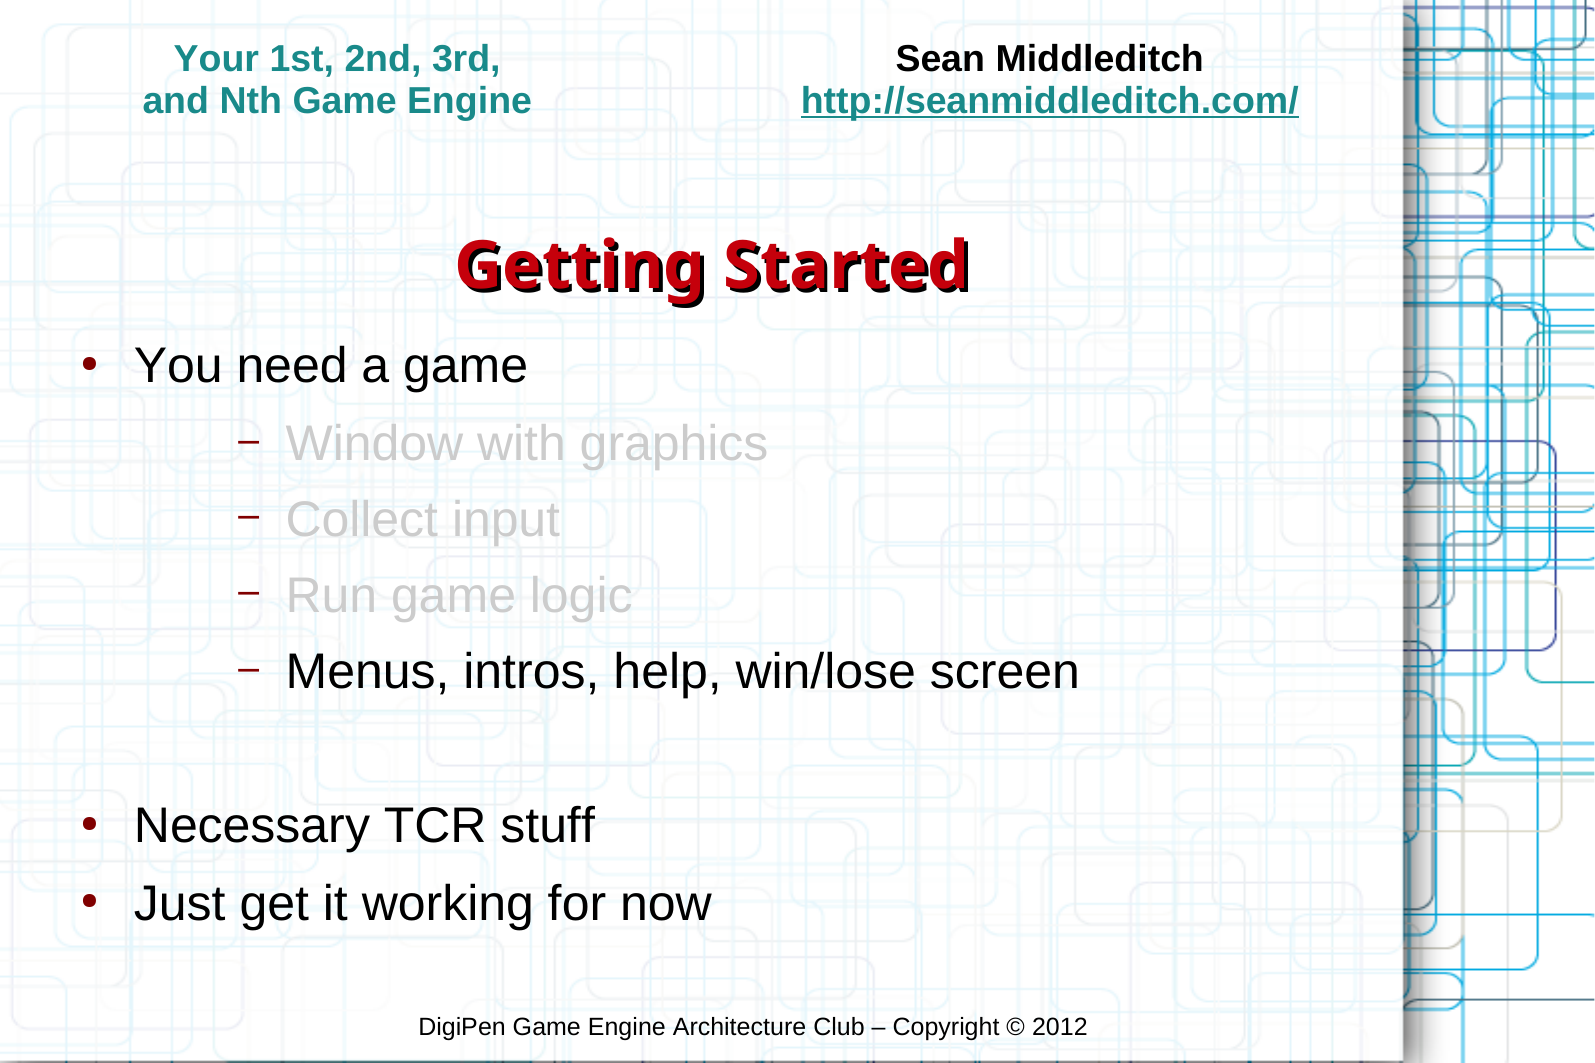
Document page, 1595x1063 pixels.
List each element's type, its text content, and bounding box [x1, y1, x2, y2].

list You need a game Window with graphics Collect input Run game logic Menus, intros, help, win/lose screen Necessary TCR stuff Just get it working for now [63, 337, 1351, 976]
title Getting Started [75, 225, 1351, 301]
list DigiPen Game Engine Architecture Club – Copyright © 2012 [75, 1012, 1363, 1051]
list Your 1st, 2nd, 3rd, and Nth Game Engine [75, 37, 601, 151]
list Sean Middleditch http://seanmiddleditch.com/ [787, 37, 1313, 151]
picture [0, 0, 1595, 1063]
